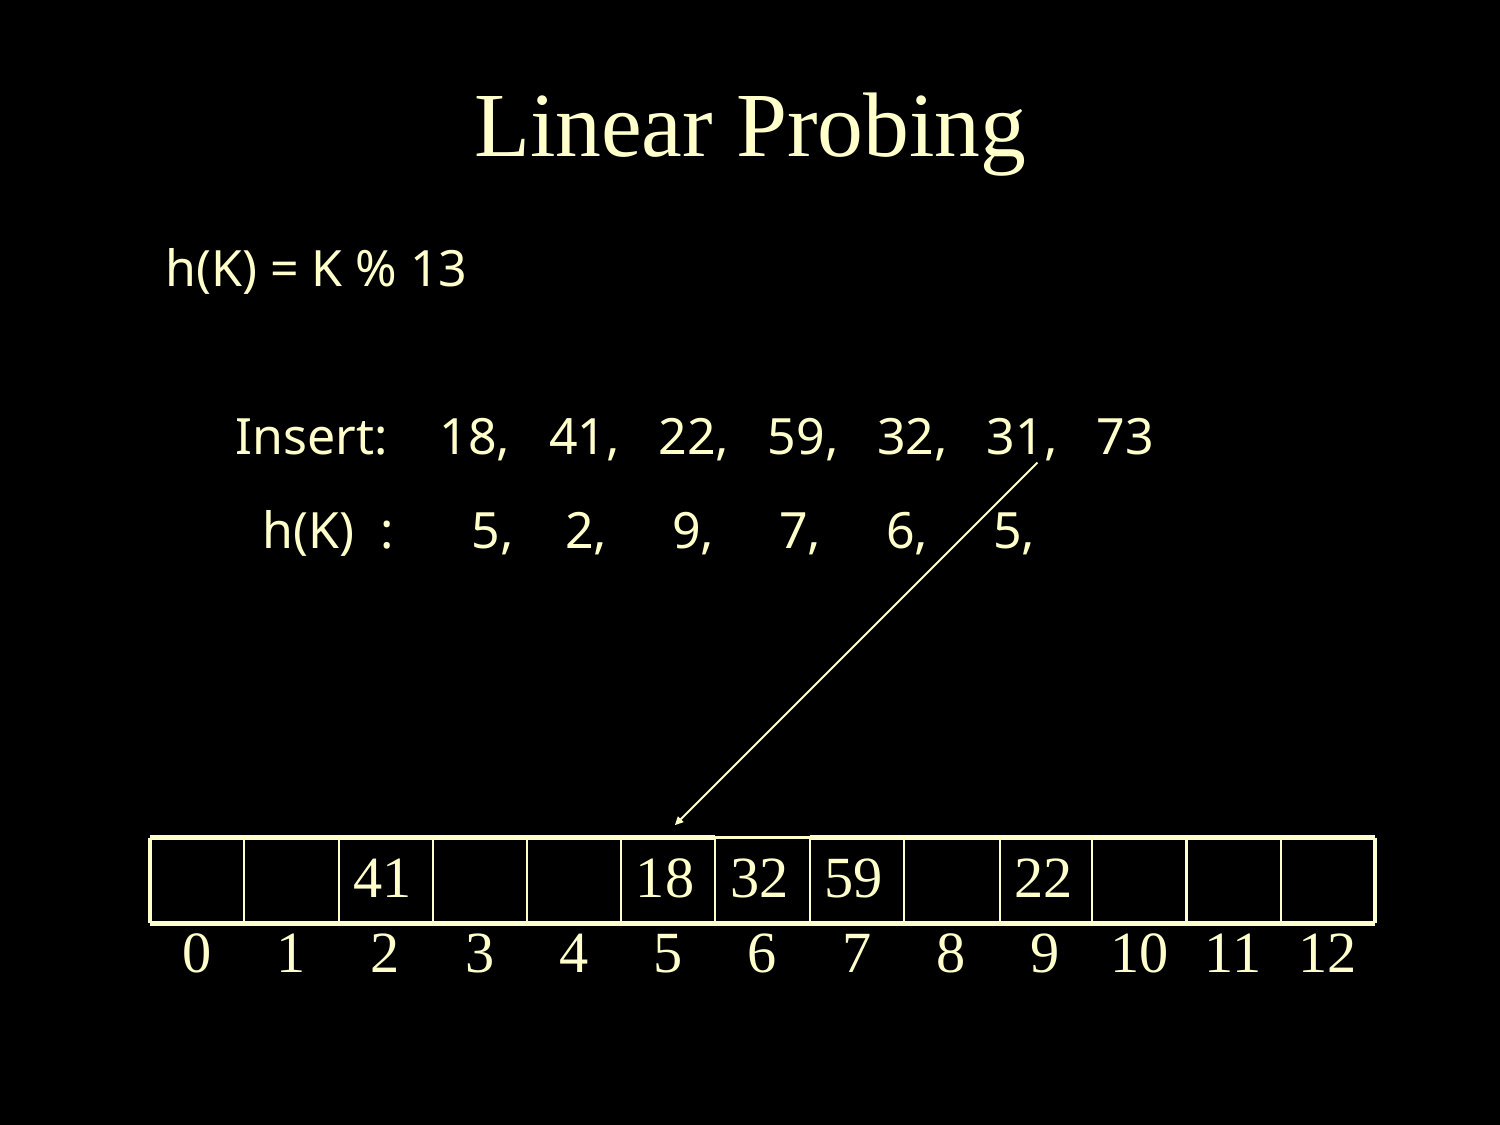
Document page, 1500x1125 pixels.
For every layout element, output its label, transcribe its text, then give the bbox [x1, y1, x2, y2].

text_box 8 [904, 912, 998, 998]
text_box h(K) = K % 13 [150, 224, 483, 309]
text_box h(K) : 5, 2, 9, 7, 6, 5, [247, 487, 1010, 572]
text_box 9 [998, 912, 1093, 998]
text_box 11 [1187, 912, 1281, 998]
text_box 0 [150, 912, 245, 998]
text_box 18 [622, 840, 714, 912]
text_box 1 [245, 912, 339, 998]
text_box 22 [1001, 840, 1091, 912]
text_box 32 [716, 839, 809, 912]
text_box 4 [527, 912, 622, 998]
text_box 7 [810, 912, 904, 998]
text_box 6 [716, 912, 810, 998]
text_box 41 [340, 840, 432, 912]
text_box 3 [433, 912, 527, 998]
text_box 10 [1093, 912, 1187, 998]
title Linear Probing [22, 62, 1480, 188]
text_box h(K) : 5, 2, 9, 7, 6, 5, [931, 487, 1051, 572]
text_box Insert: 18, 41, 22, 59, 32, 31, 73 [220, 392, 1169, 477]
text_box 5 [622, 912, 716, 998]
text_box 59 [811, 840, 903, 912]
text_box 2 [339, 912, 433, 998]
text_box 12 [1281, 912, 1375, 998]
